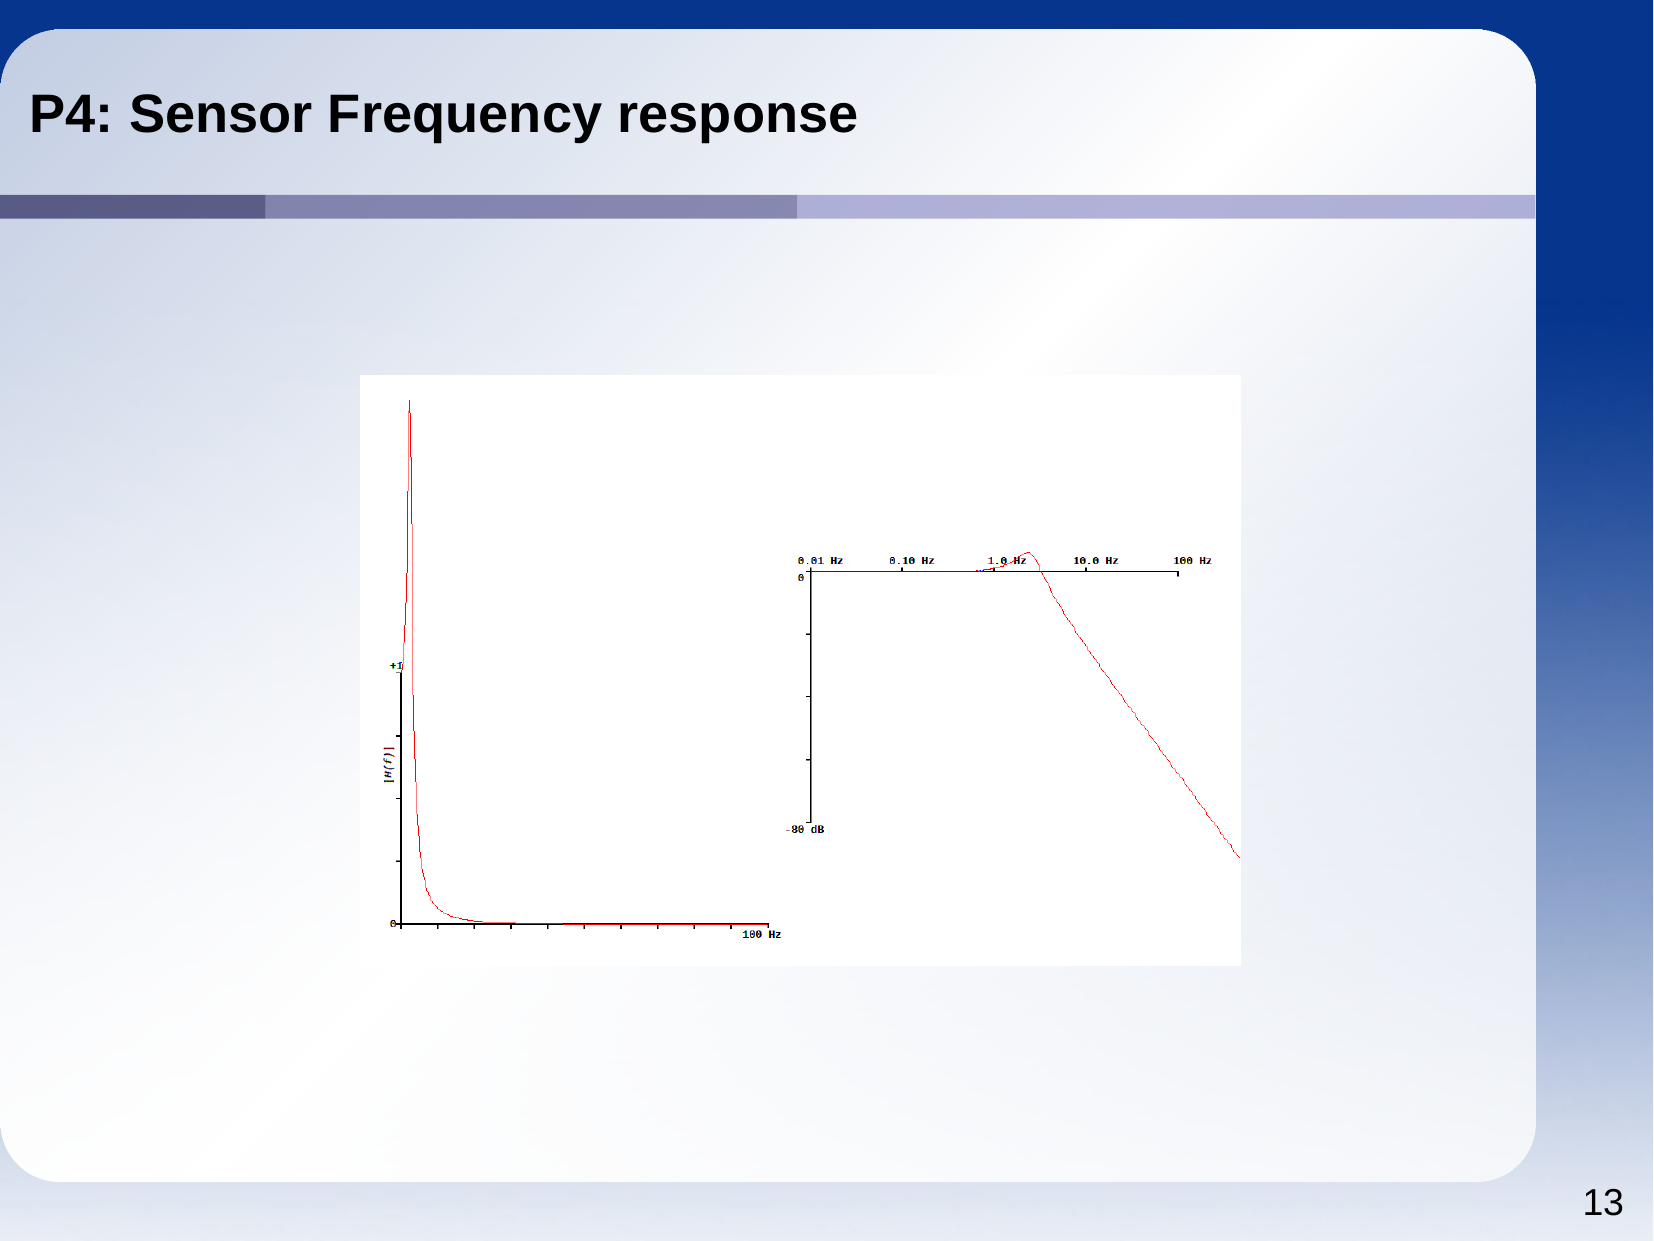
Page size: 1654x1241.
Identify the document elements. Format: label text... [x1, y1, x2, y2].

title P4: Sensor Frequency response [29, 49, 1506, 178]
picture [0, 0, 1654, 1241]
picture [360, 375, 1241, 966]
